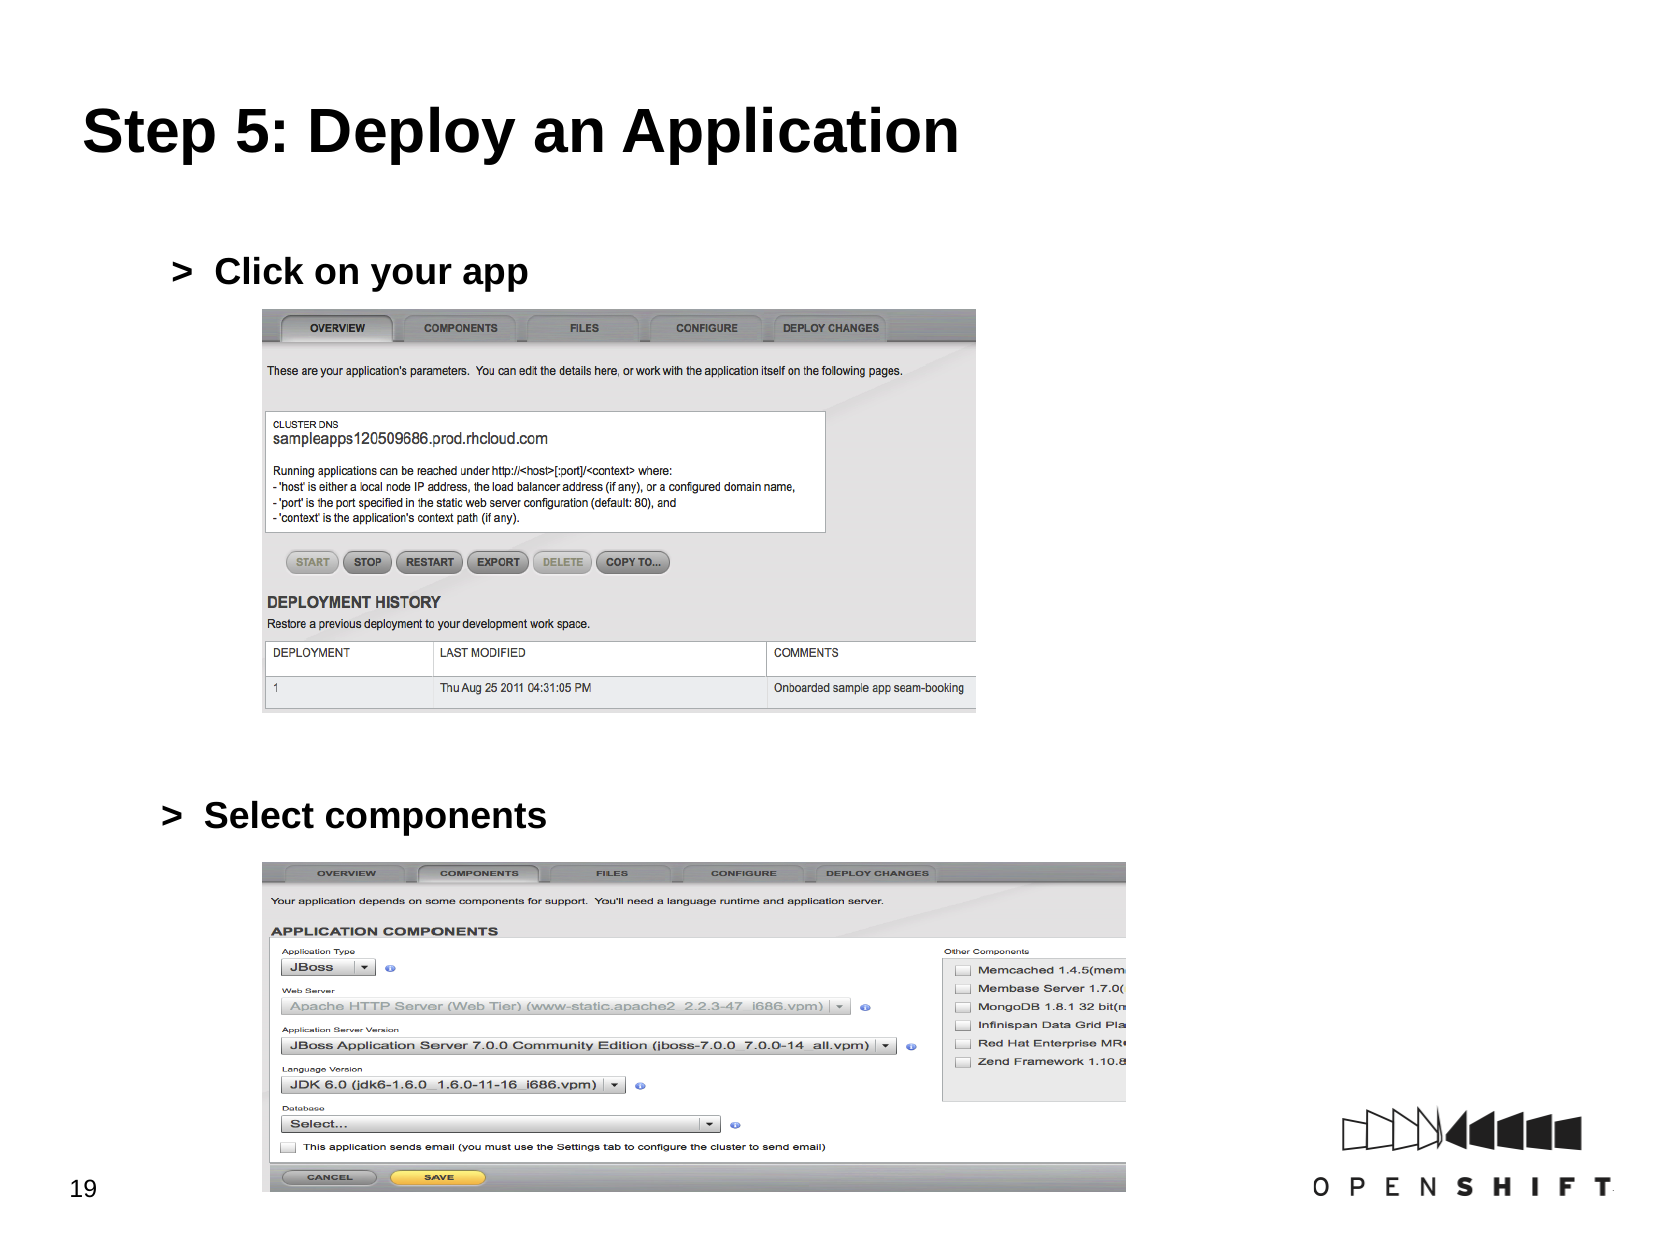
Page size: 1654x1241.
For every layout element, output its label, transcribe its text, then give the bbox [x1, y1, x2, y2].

title Step 5: Deploy an Application [82, 37, 1571, 226]
picture [262, 309, 976, 713]
picture [1313, 1104, 1614, 1200]
text_box > Select components [146, 787, 563, 845]
picture [262, 862, 1126, 1192]
text_box > Click on your app [156, 243, 545, 301]
